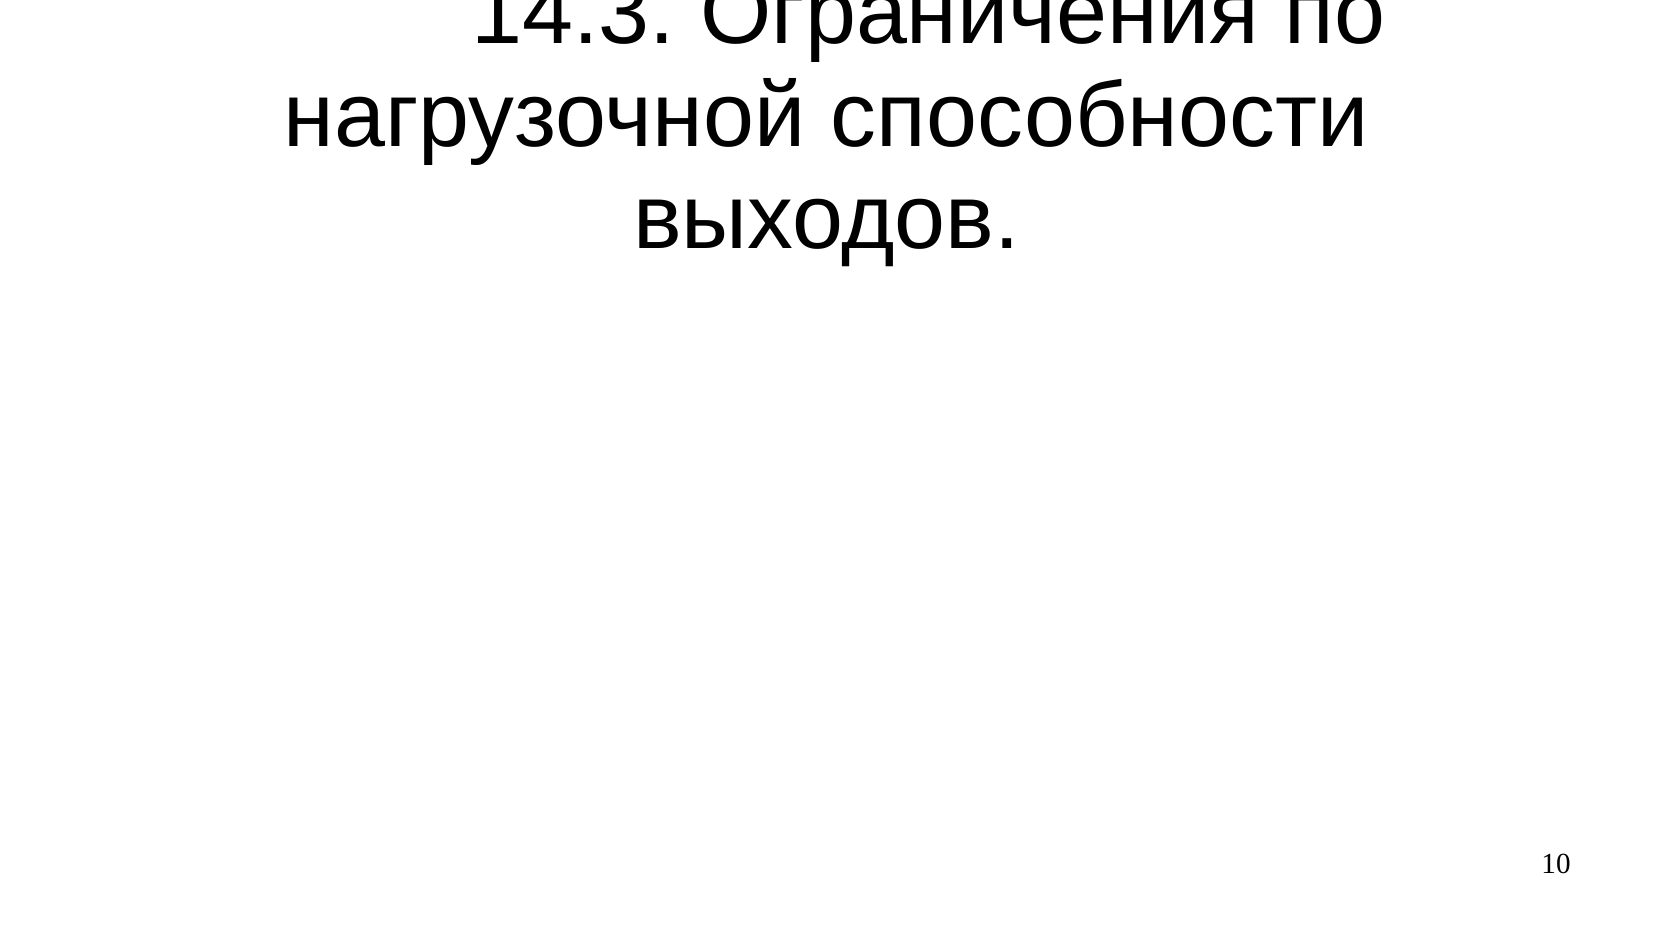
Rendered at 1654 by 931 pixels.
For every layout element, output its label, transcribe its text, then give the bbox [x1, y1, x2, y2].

title 14.3. Ограничения по нагрузочной способности выходов. [82, 0, 1571, 269]
